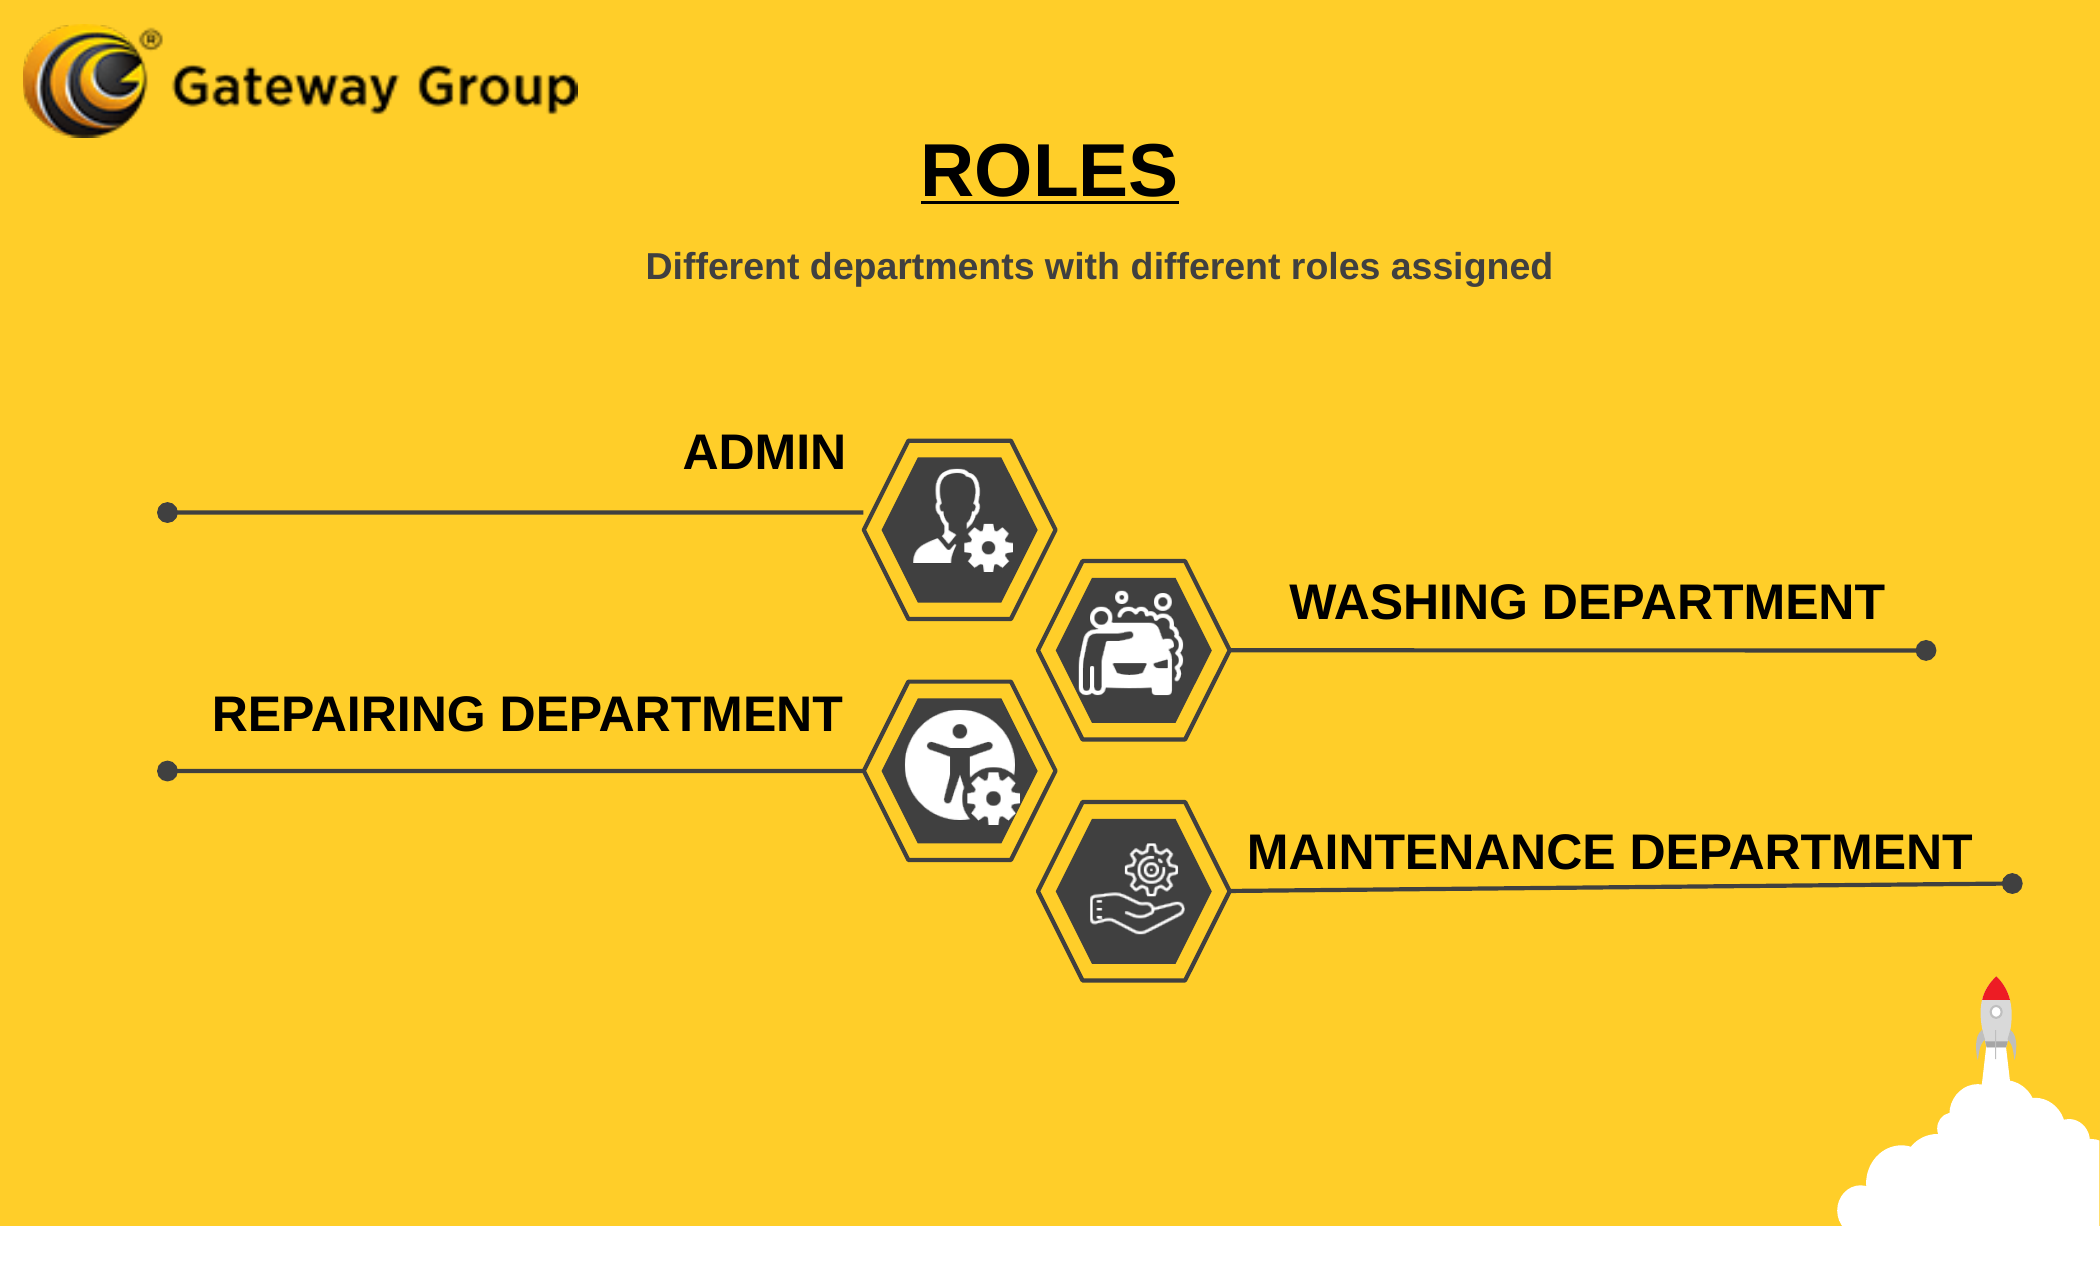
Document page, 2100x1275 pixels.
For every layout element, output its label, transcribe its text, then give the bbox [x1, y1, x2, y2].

text_box [1037, 628, 1229, 740]
text_box ROLES [0, 94, 2100, 238]
text_box [1037, 802, 1229, 981]
text_box Different departments with different roles assigned [50, 228, 2100, 300]
text_box [863, 440, 1056, 620]
picture [23, 24, 578, 138]
text_box WASHING DEPARTMENT [1049, 561, 1900, 637]
text_box [864, 681, 1056, 861]
picture [1074, 637, 1188, 700]
text_box ADMIN [279, 411, 875, 487]
picture [900, 705, 1020, 825]
text_box MAINTENANCE DEPARTMENT [1187, 811, 1988, 887]
picture [1087, 837, 1188, 938]
picture [902, 462, 1013, 572]
text_box REPAIRING DEPARTMENT [167, 674, 858, 750]
